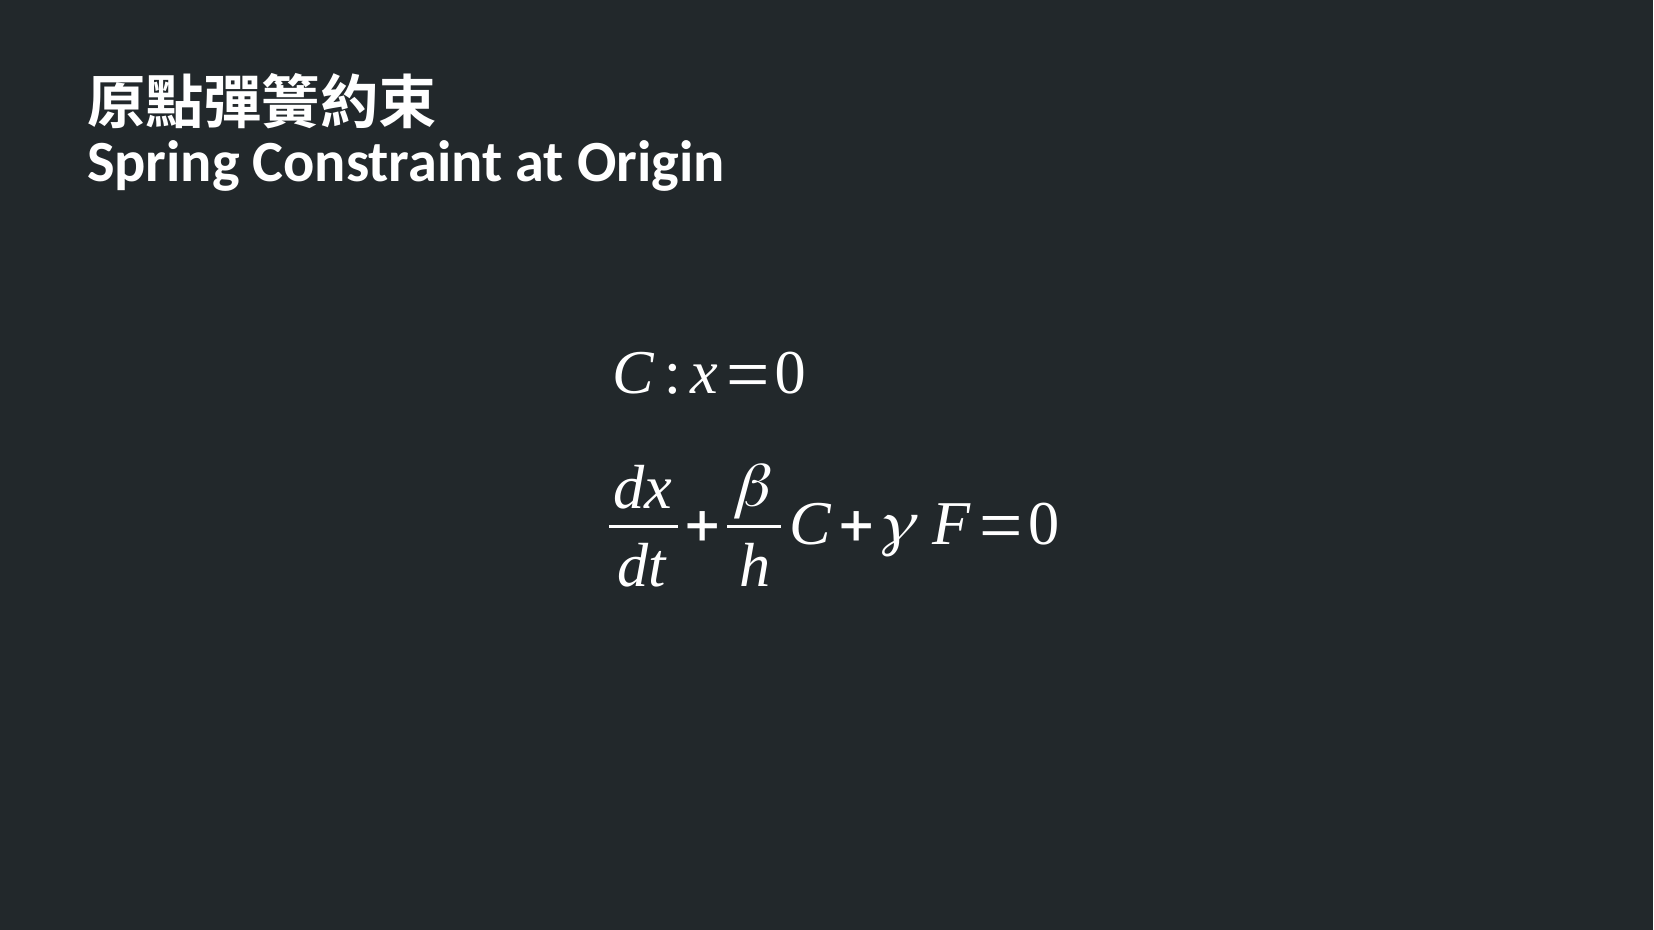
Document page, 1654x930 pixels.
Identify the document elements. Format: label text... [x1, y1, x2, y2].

chart [600, 452, 1066, 601]
chart [605, 337, 813, 407]
text_box 原點彈簧約束 Spring Constraint at Origin [72, 72, 1363, 221]
